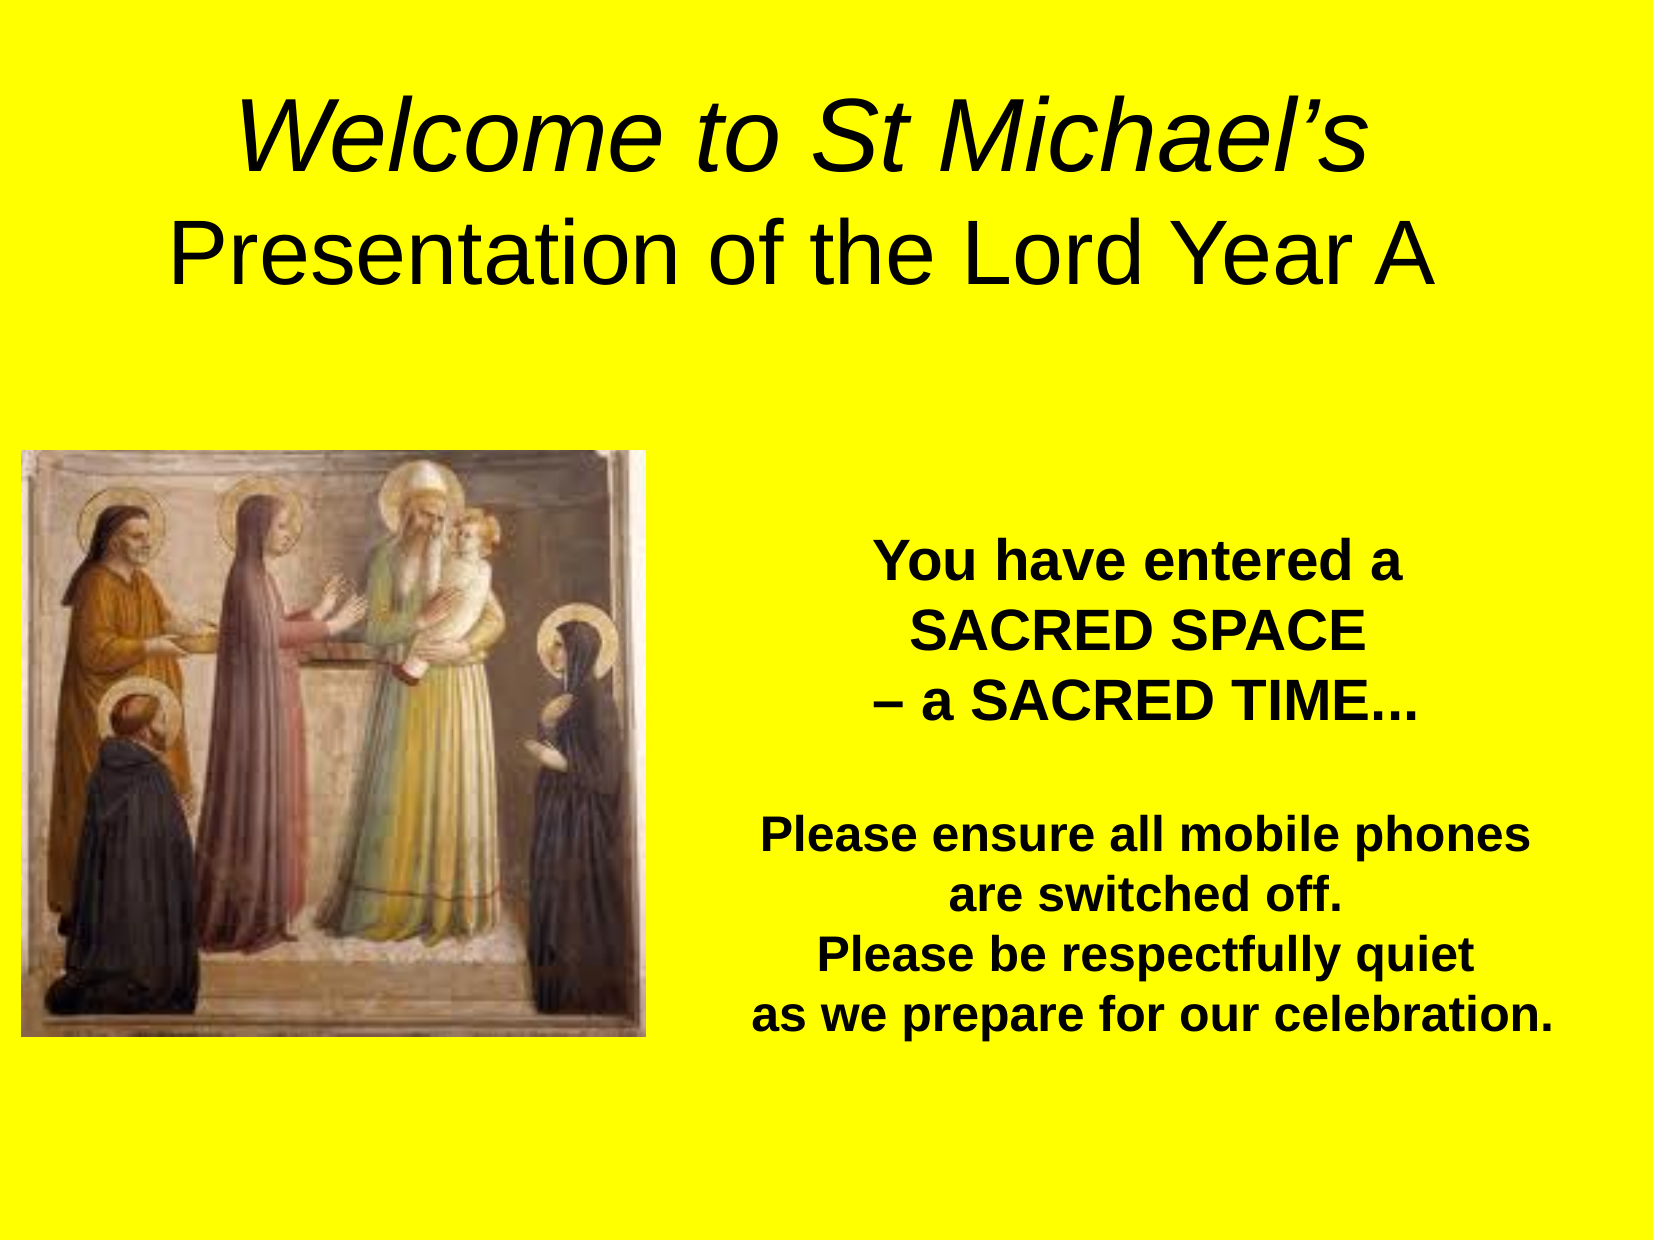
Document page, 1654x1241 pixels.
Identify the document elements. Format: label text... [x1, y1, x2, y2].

subtitle Welcome to St Michael’s Presentation of the Lord Year A [0, 60, 1606, 412]
picture [21, 450, 646, 1037]
text_box You have entered a SACRED SPACE – a SACRED TIME... Please ensure all mobile phones are switched off. Please be respectfully quiet as we prepare for our celebration. [644, 514, 1648, 1190]
